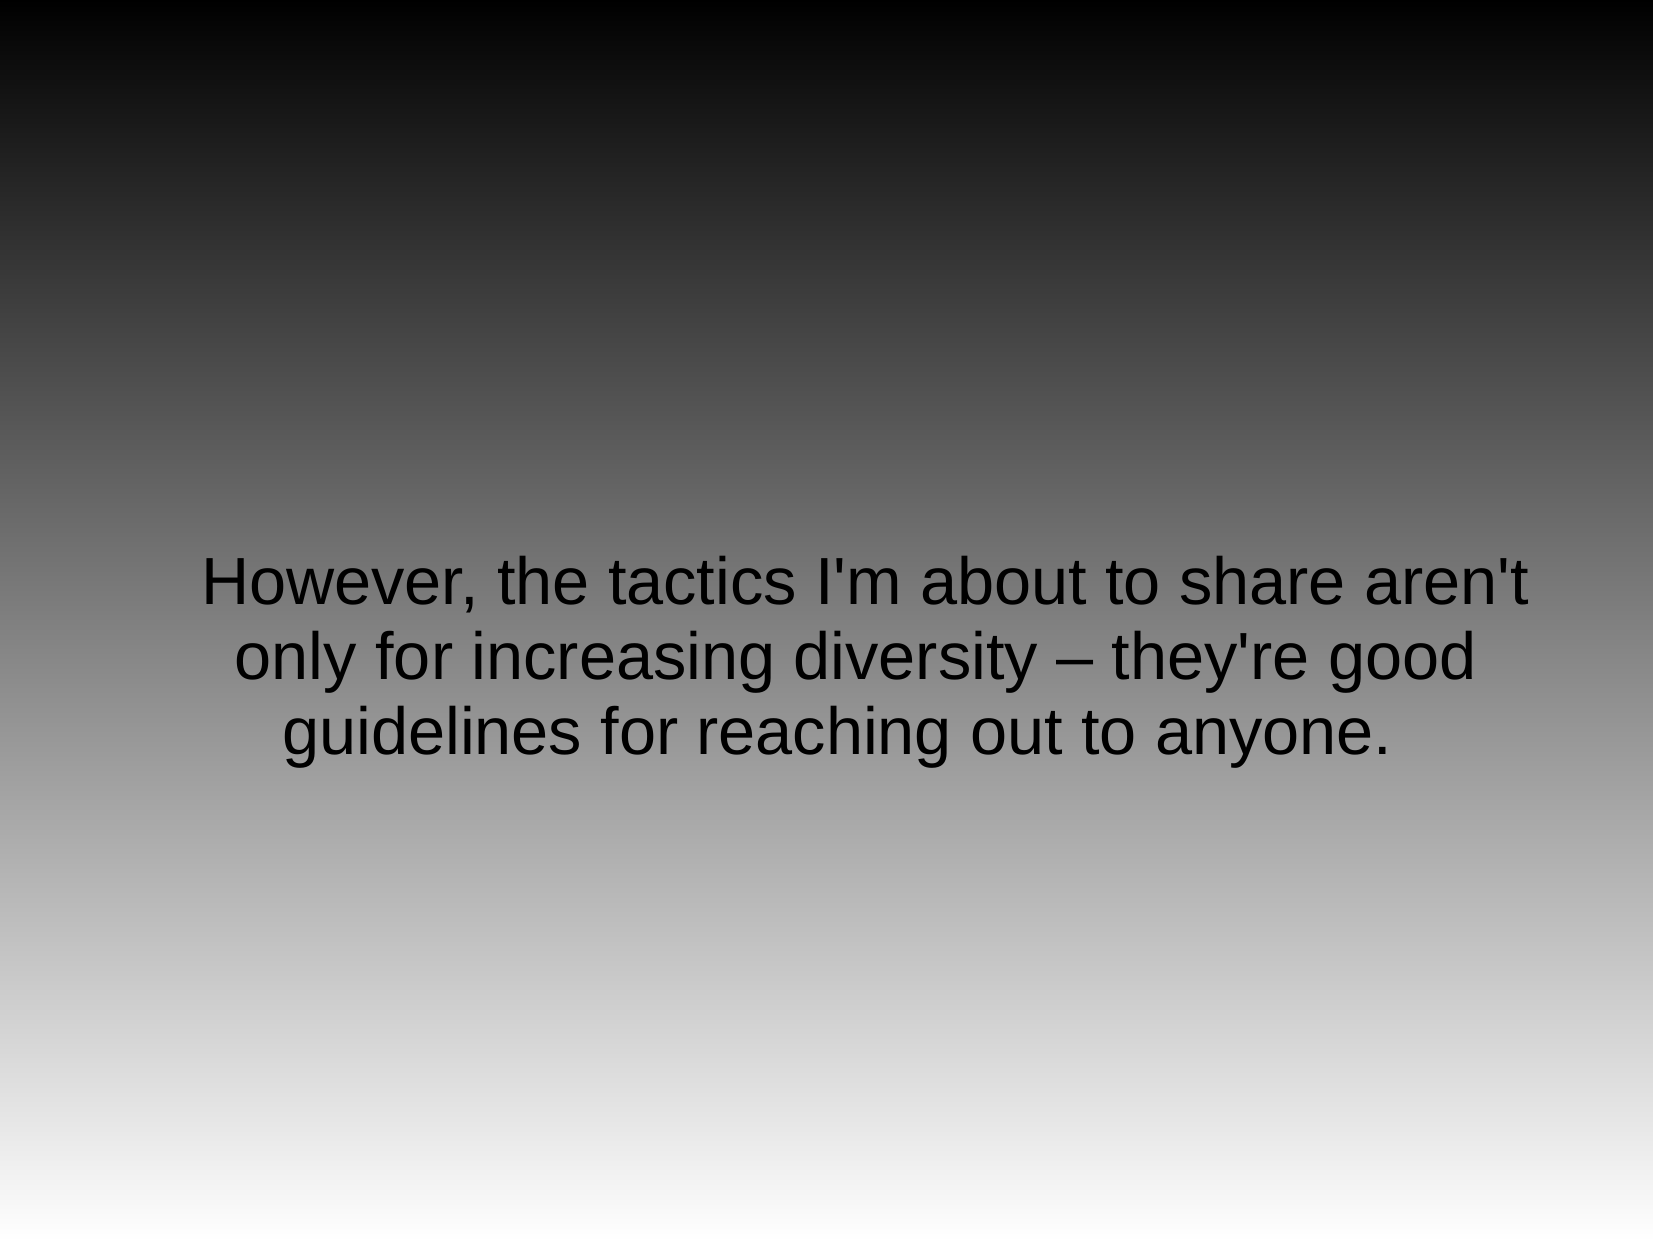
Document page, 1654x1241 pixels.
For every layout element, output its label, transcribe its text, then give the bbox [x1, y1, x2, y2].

subtitle However, the tactics I'm about to share aren't only for increasing diversity – they're good guidelines for reaching out to anyone. [112, 300, 1601, 1013]
